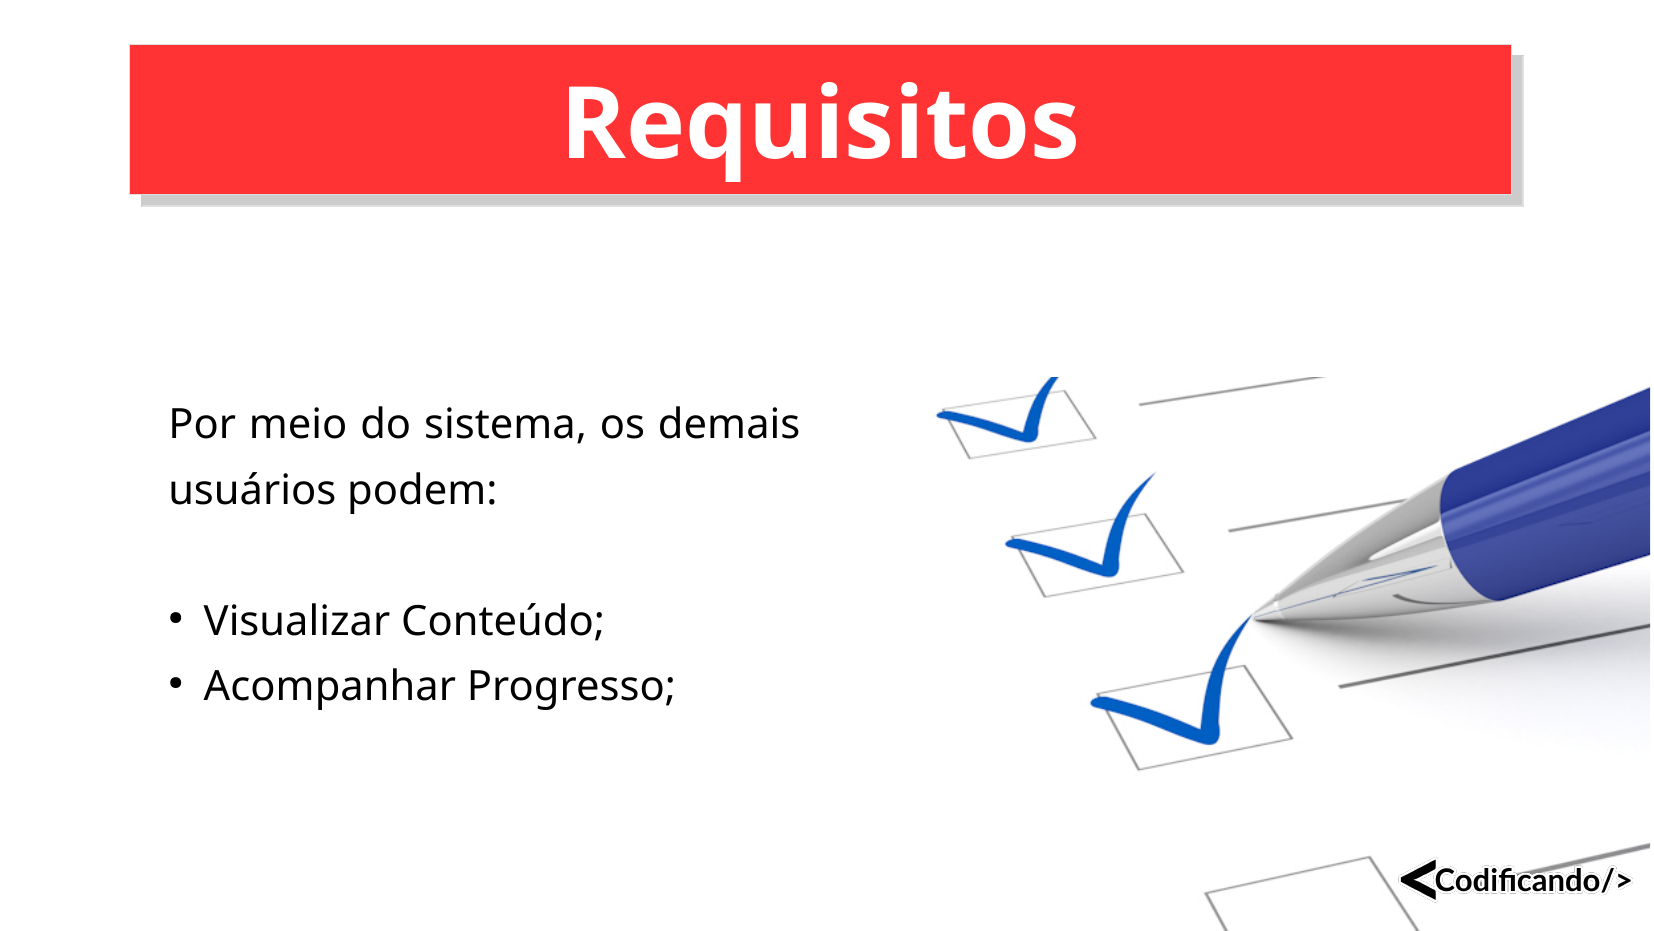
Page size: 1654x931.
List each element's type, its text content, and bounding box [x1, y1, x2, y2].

text_box Por meio do sistema, os demais usuários podem: Visualizar Conteúdo; Acompanhar Progresso; [153, 377, 863, 833]
text_box Requisitos [129, 44, 1512, 195]
picture [900, 377, 1654, 931]
